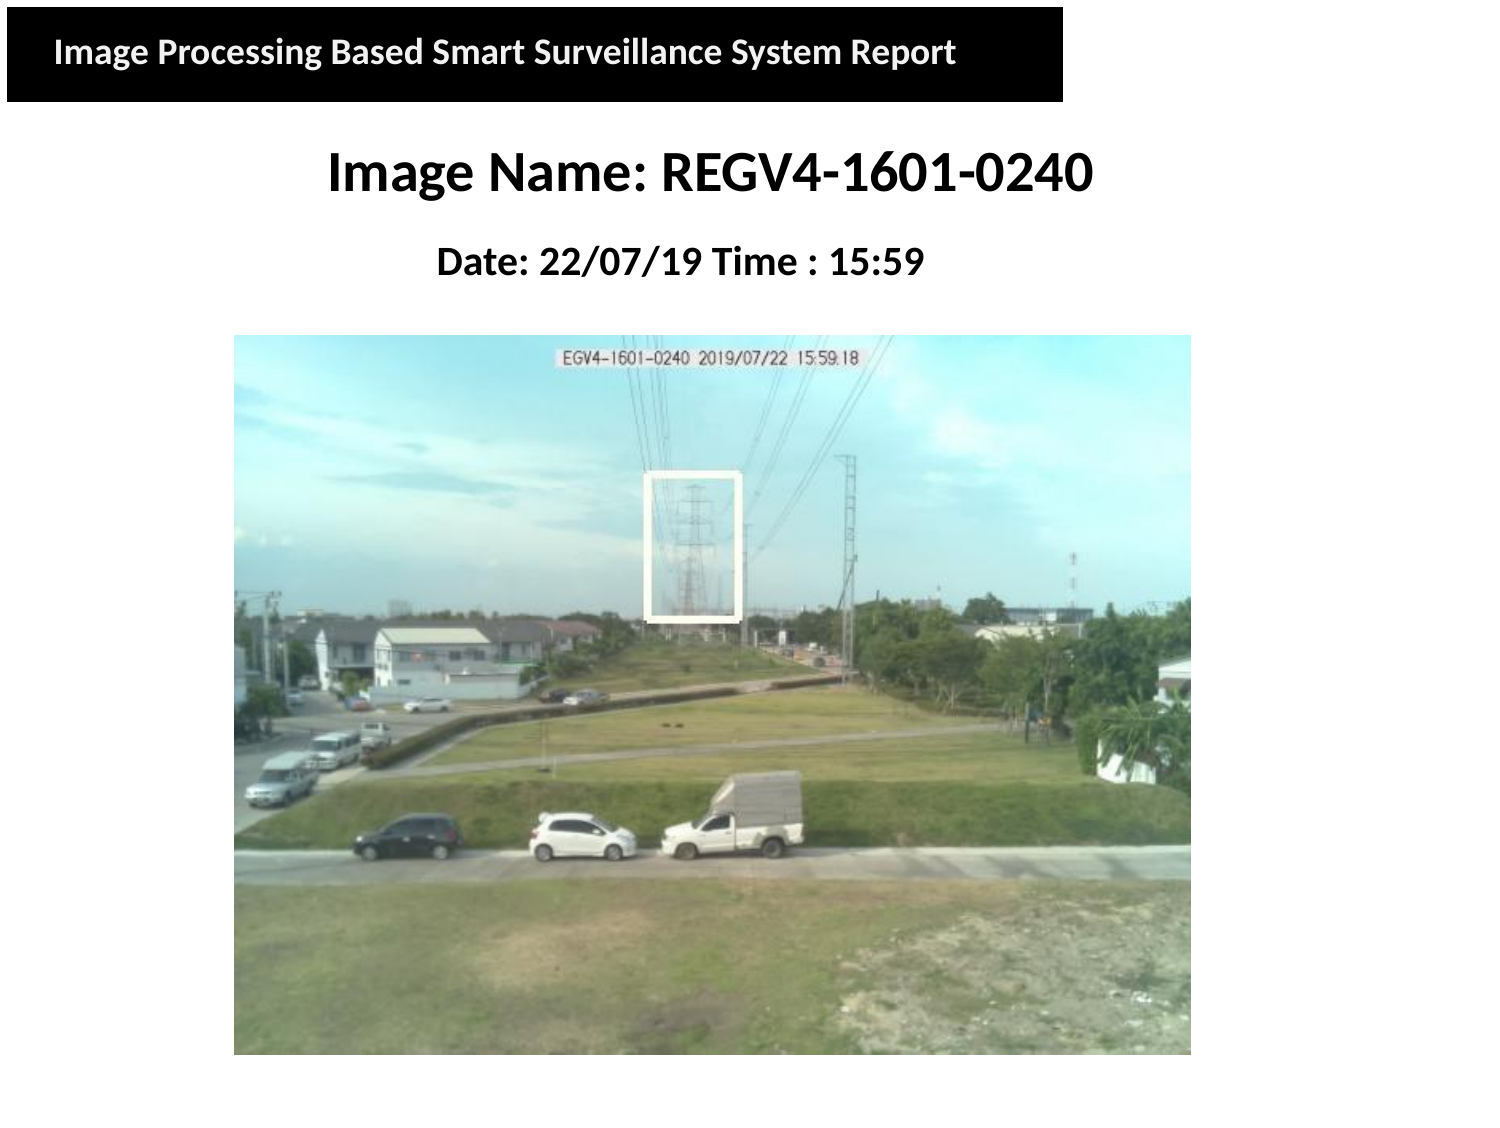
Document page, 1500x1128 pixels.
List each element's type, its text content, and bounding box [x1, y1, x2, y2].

picture [7, 7, 1063, 102]
text_box Image Processing Based Smart Surveillance System Report [39, 23, 977, 180]
text_box Image Name: REGV4-1601-0240 [312, 140, 1251, 335]
text_box Date: 22/07/19 Time : 15:59 [421, 234, 1360, 547]
picture [234, 335, 1191, 1055]
